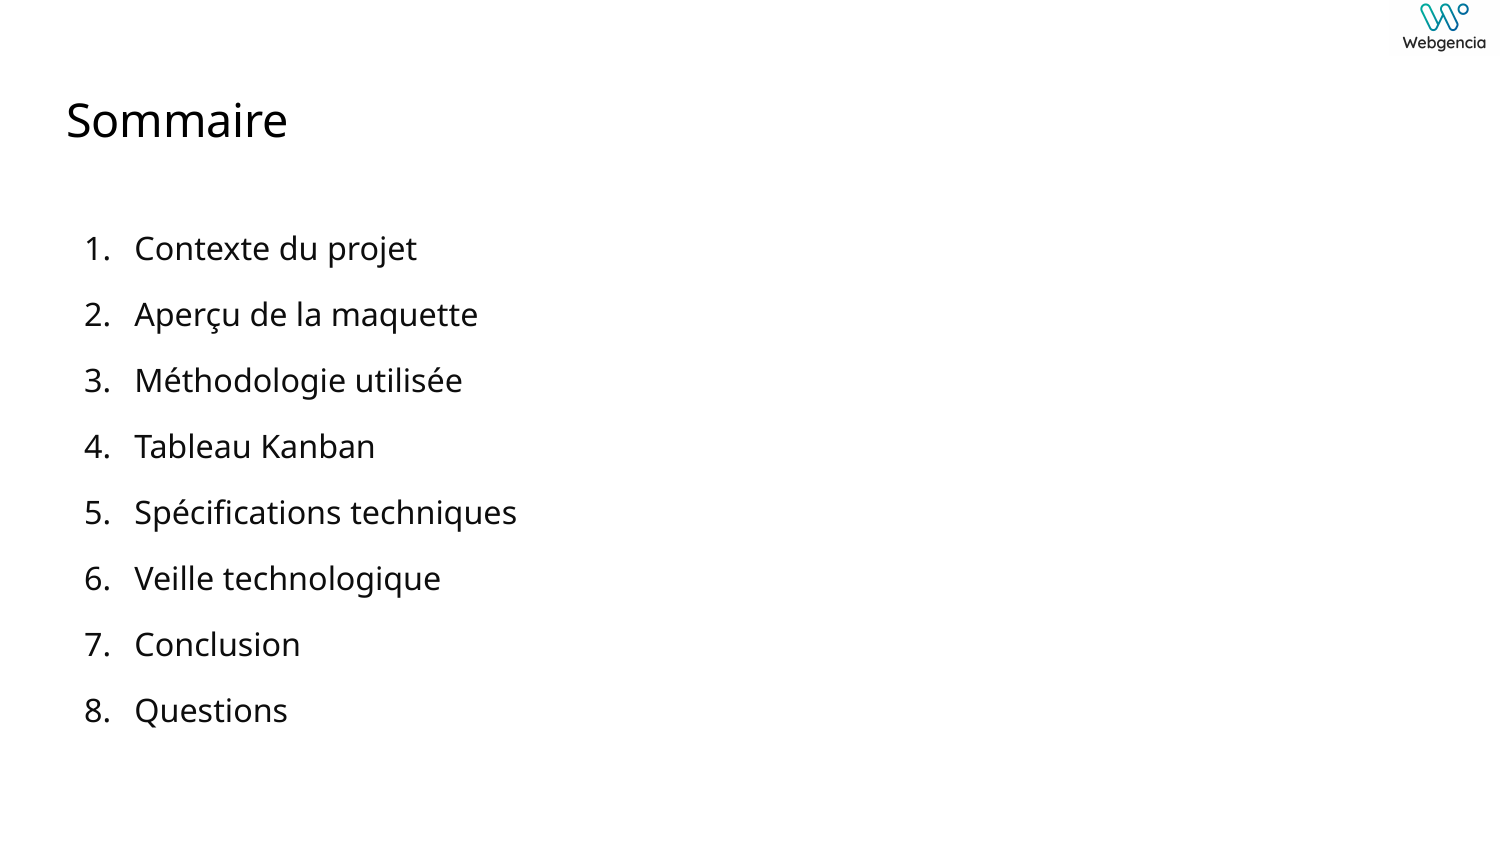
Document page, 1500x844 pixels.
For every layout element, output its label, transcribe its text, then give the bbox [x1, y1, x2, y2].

list Contexte du projet Aperçu de la maquette Méthodologie utilisée Tableau Kanban Spécifications techniques Veille technologique Conclusion Questions [51, 189, 1449, 750]
picture [1389, 0, 1500, 56]
title Sommaire [51, 72, 1449, 167]
